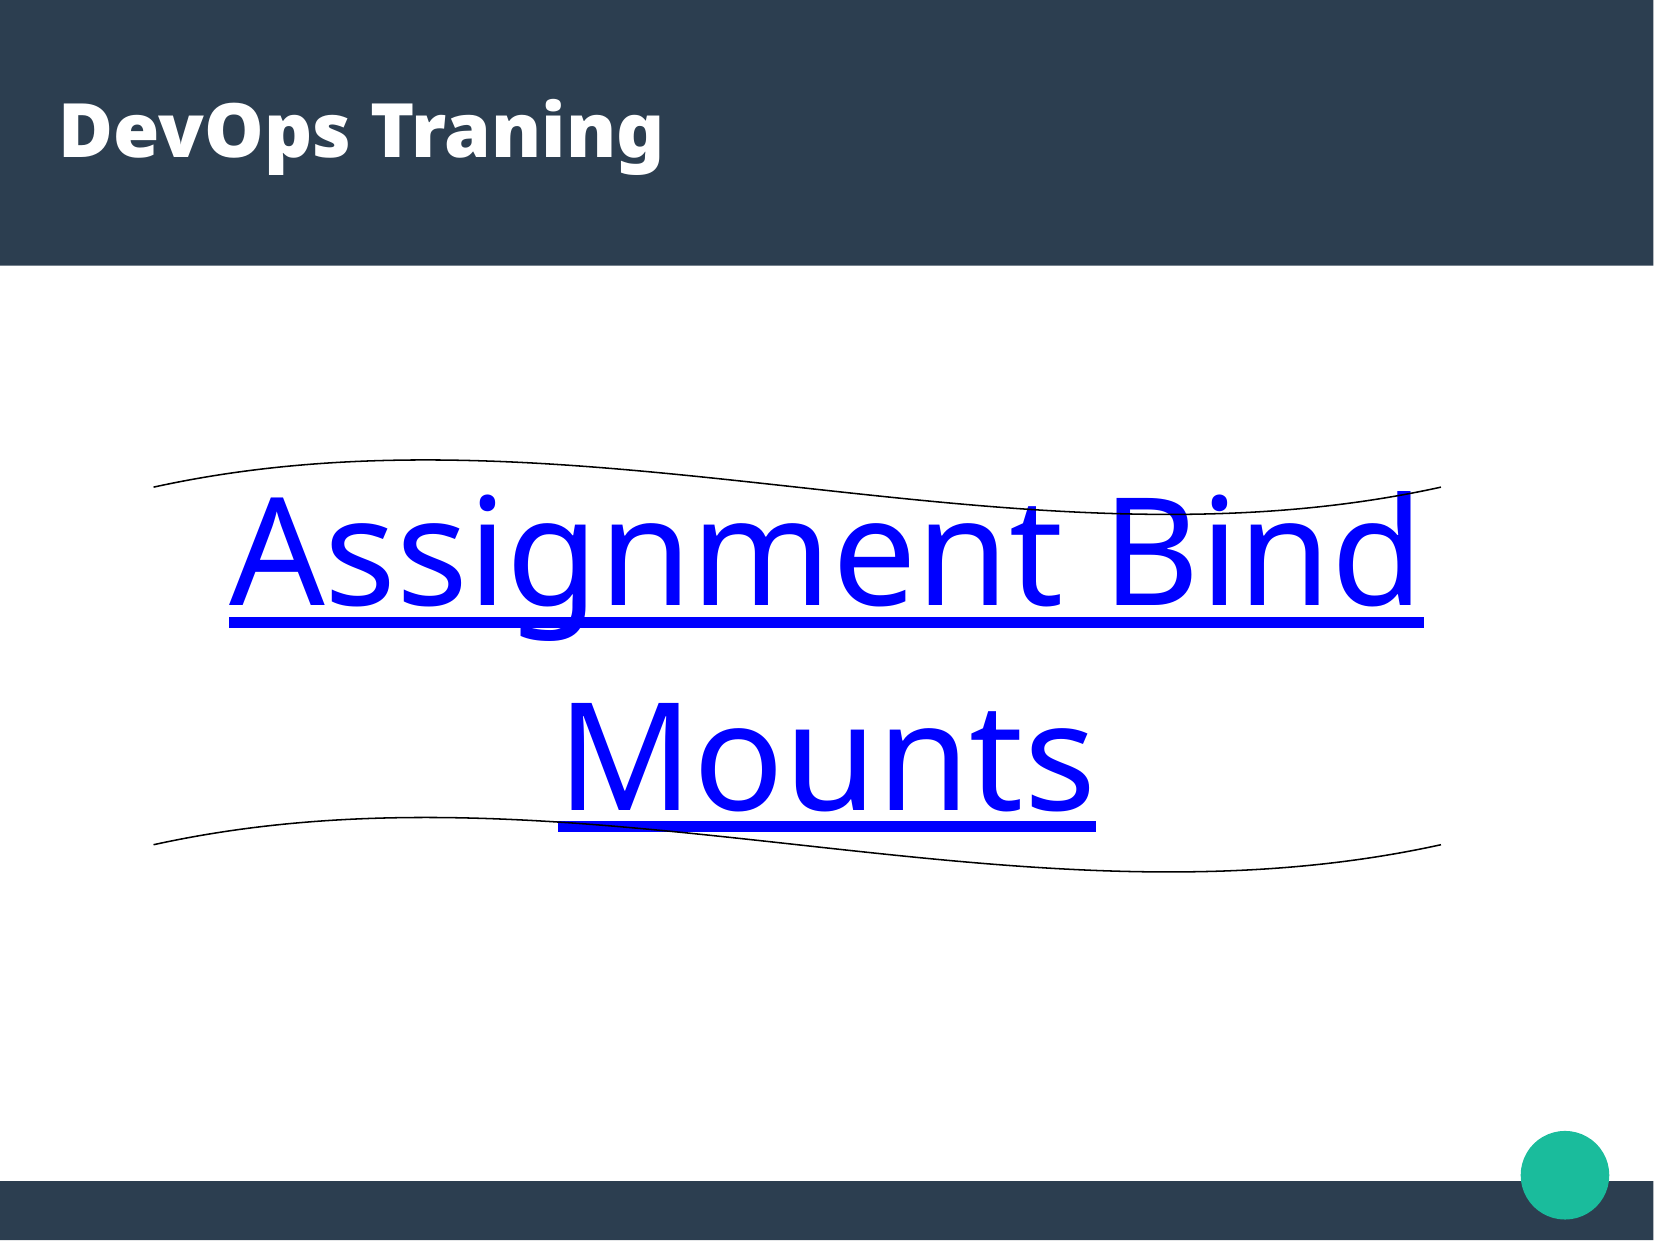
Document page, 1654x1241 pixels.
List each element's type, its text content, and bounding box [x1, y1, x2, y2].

subtitle Assignment Bind Mounts [82, 290, 1571, 1010]
title DevOps Traning [59, 49, 1595, 207]
